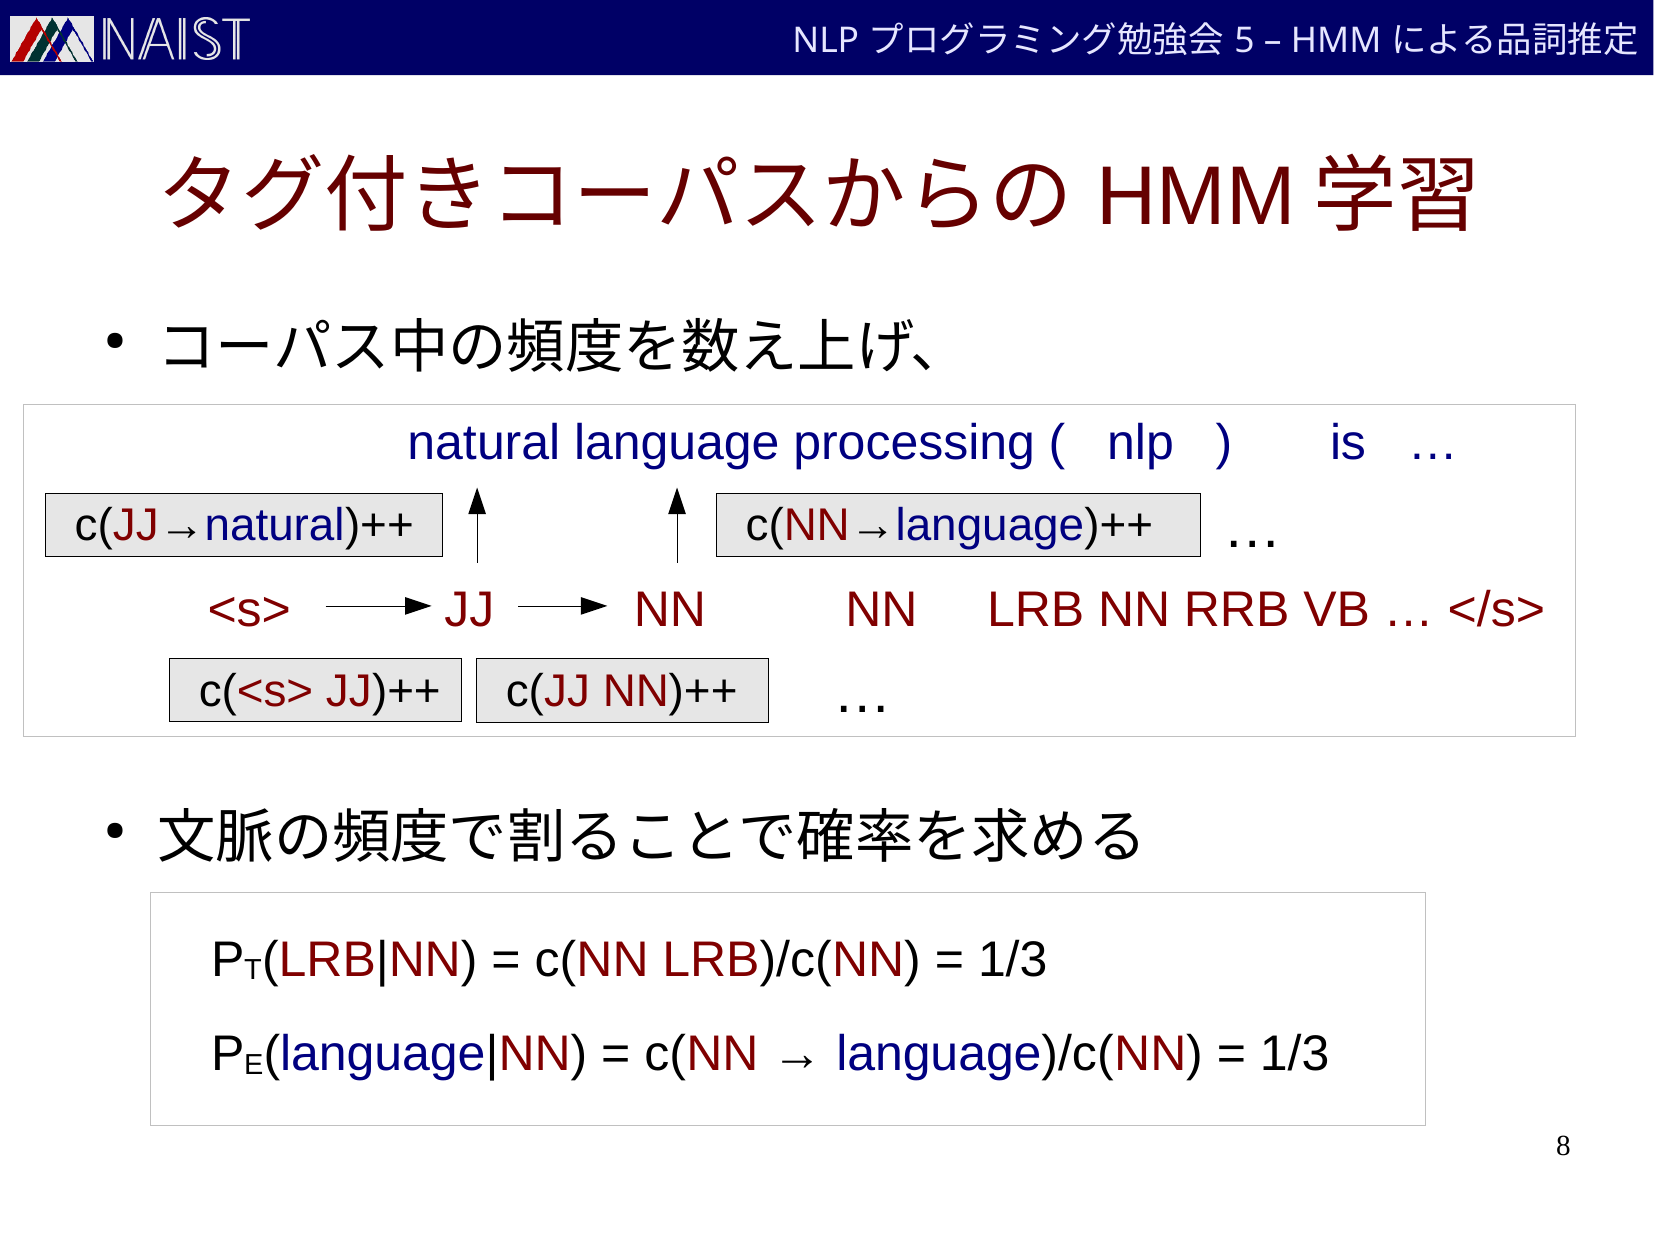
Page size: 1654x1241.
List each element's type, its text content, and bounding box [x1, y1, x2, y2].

text_box PT(LRB|NN) = c(NN LRB)/c(NN) = 1/3 [196, 923, 1063, 1011]
list コーパス中の頻度を数え上げ、 [86, 300, 1576, 376]
title タグ付きコーパスからのHMM学習 [75, 100, 1564, 277]
text_box c(<s> JJ)++ [169, 658, 462, 722]
text_box … [1208, 487, 1297, 567]
text_box c(JJ→natural)++ [45, 493, 443, 557]
text_box … [819, 652, 907, 733]
picture [10, 16, 94, 62]
text_box c(NN→language)++ [716, 493, 1201, 557]
text_box c(JJ NN)++ [476, 658, 769, 723]
picture [102, 17, 251, 60]
text_box natural language processing ( nlp ) is … <s> JJ NN NN LRB NN RRB VB … </s> [192, 406, 1569, 645]
list 文脈の頻度で割ることで確率を求める [86, 790, 1576, 866]
text_box PE(language|NN) = c(NN → language)/c(NN) = 1/3 [196, 1018, 1345, 1106]
